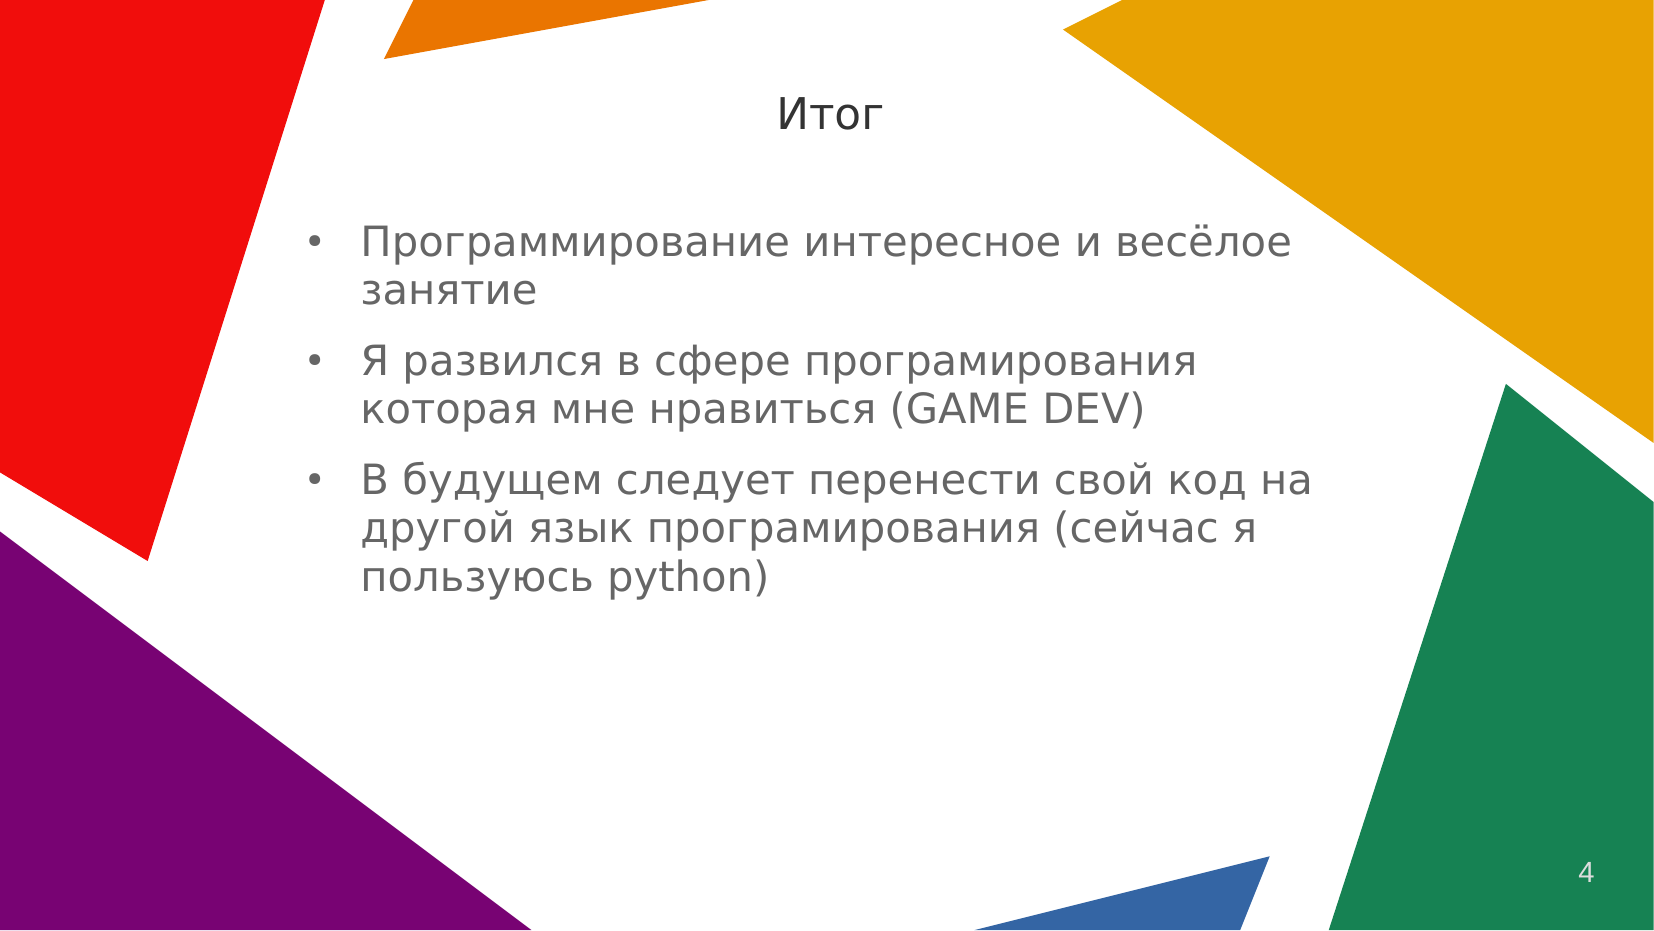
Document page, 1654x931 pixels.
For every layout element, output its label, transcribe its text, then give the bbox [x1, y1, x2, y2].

title Итог [289, 37, 1372, 193]
list Программирование интересное и весёлое занятие Я развился в сфере програмирования которая мне нравиться (GAME DEV) В будущем следует перенести свой код на другой язык програмирования (сейчас я пользуюсь python) [289, 217, 1372, 817]
